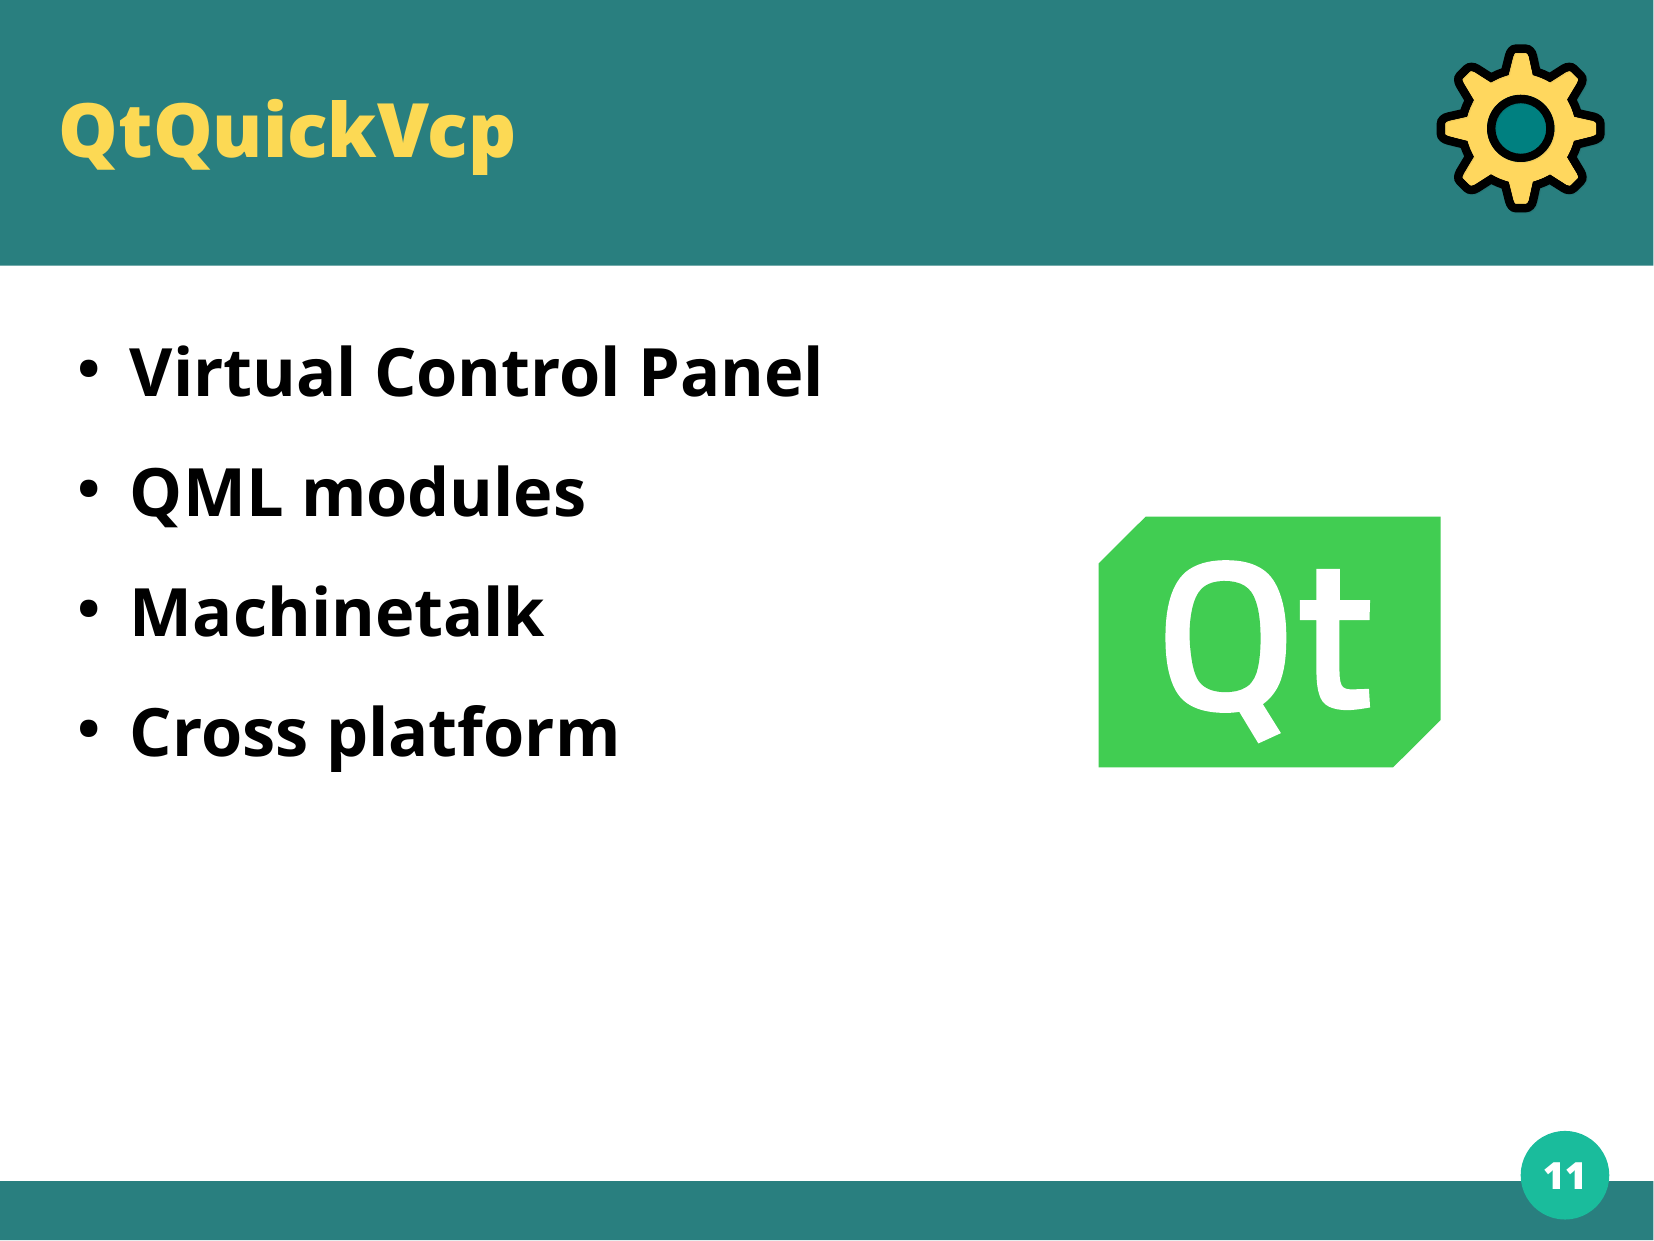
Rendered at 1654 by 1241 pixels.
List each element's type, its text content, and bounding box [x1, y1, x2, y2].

picture [1098, 516, 1441, 768]
list Virtual Control Panel QML modules Machinetalk Cross platform [59, 324, 1595, 1152]
title QtQuickVcp [59, 49, 1595, 207]
